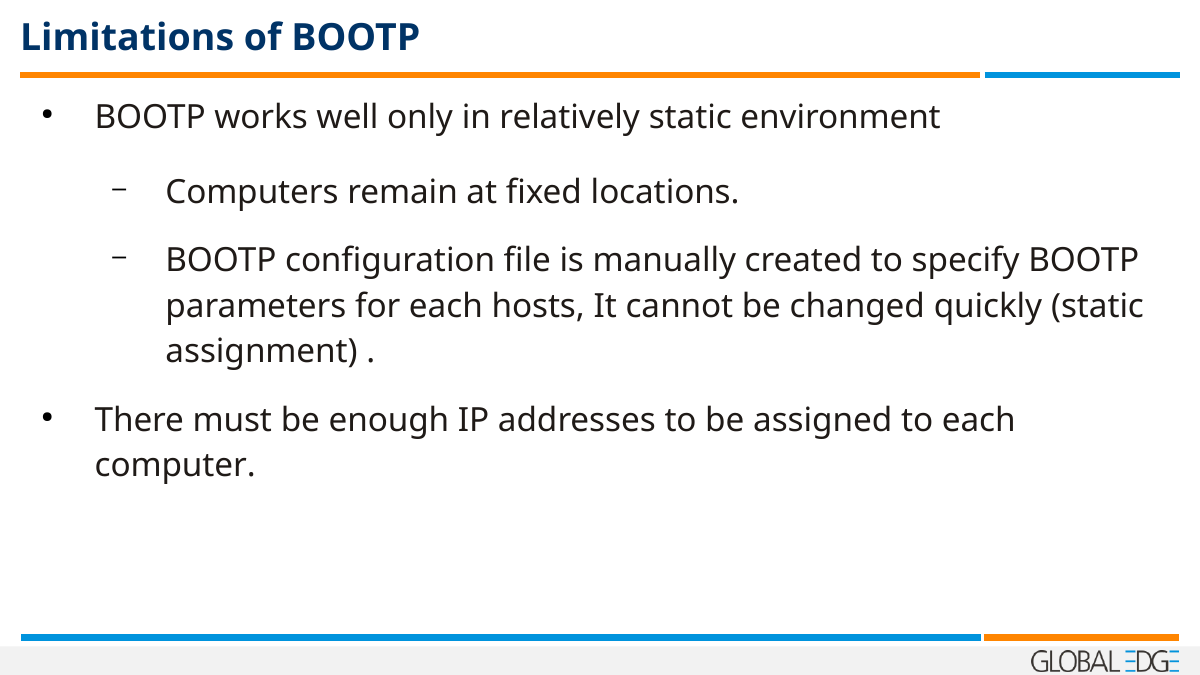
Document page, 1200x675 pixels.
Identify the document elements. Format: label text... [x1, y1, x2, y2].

list BOOTP works well only in relatively static environment Computers remain at fixed locations. BOOTP configuration file is manually created to specify BOOTP parameters for each hosts, It cannot be changed quickly (static assignment) . There must be enough IP addresses to be assigned to each computer. [23, 92, 1182, 625]
picture [1031, 650, 1179, 672]
title Limitations of BOOTP [12, 9, 1088, 63]
